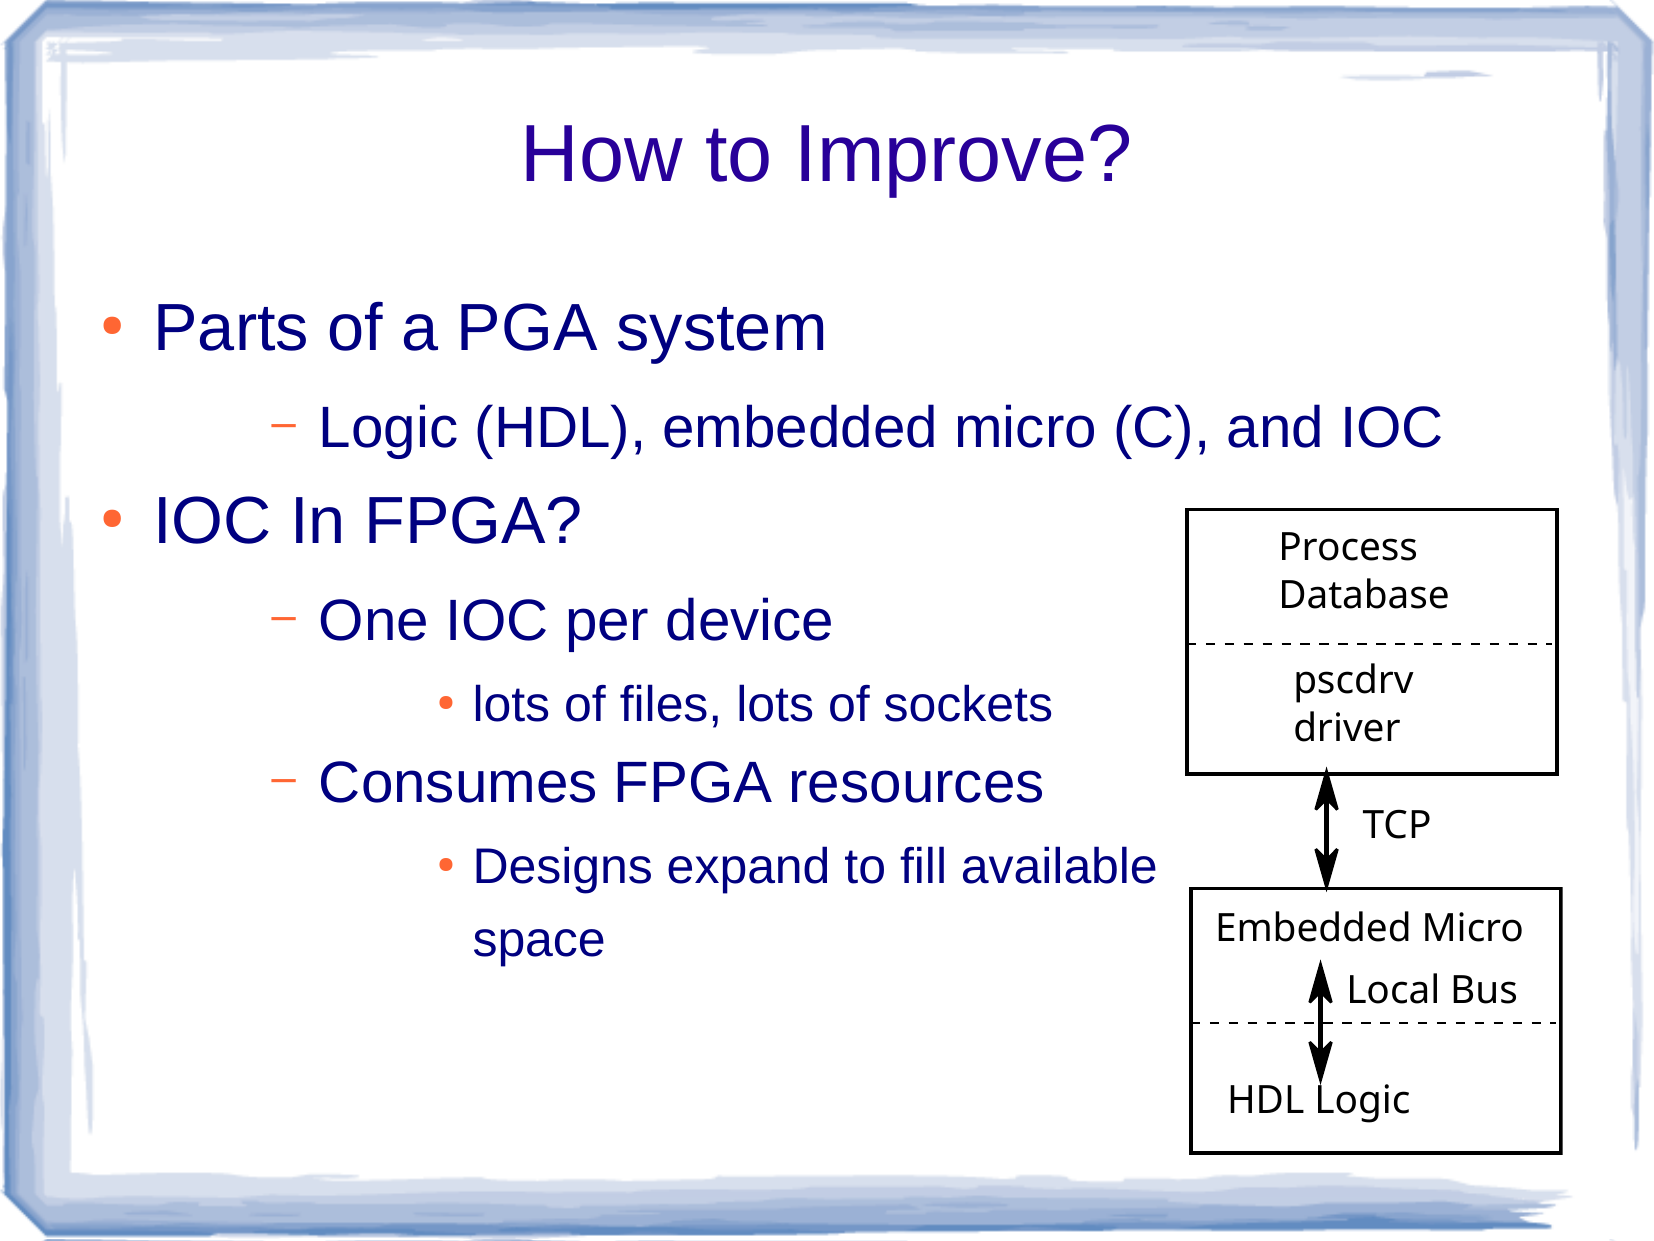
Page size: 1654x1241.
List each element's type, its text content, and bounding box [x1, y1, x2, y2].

picture [0, 0, 1654, 1241]
title How to Improve? [82, 49, 1571, 257]
list Parts of a PGA system Logic (HDL), embedded micro (C), and IOC IOC In FPGA? One IOC per device lots of files, lots of sockets Consumes FPGA resources Designs expand to fill available space [82, 290, 1538, 995]
